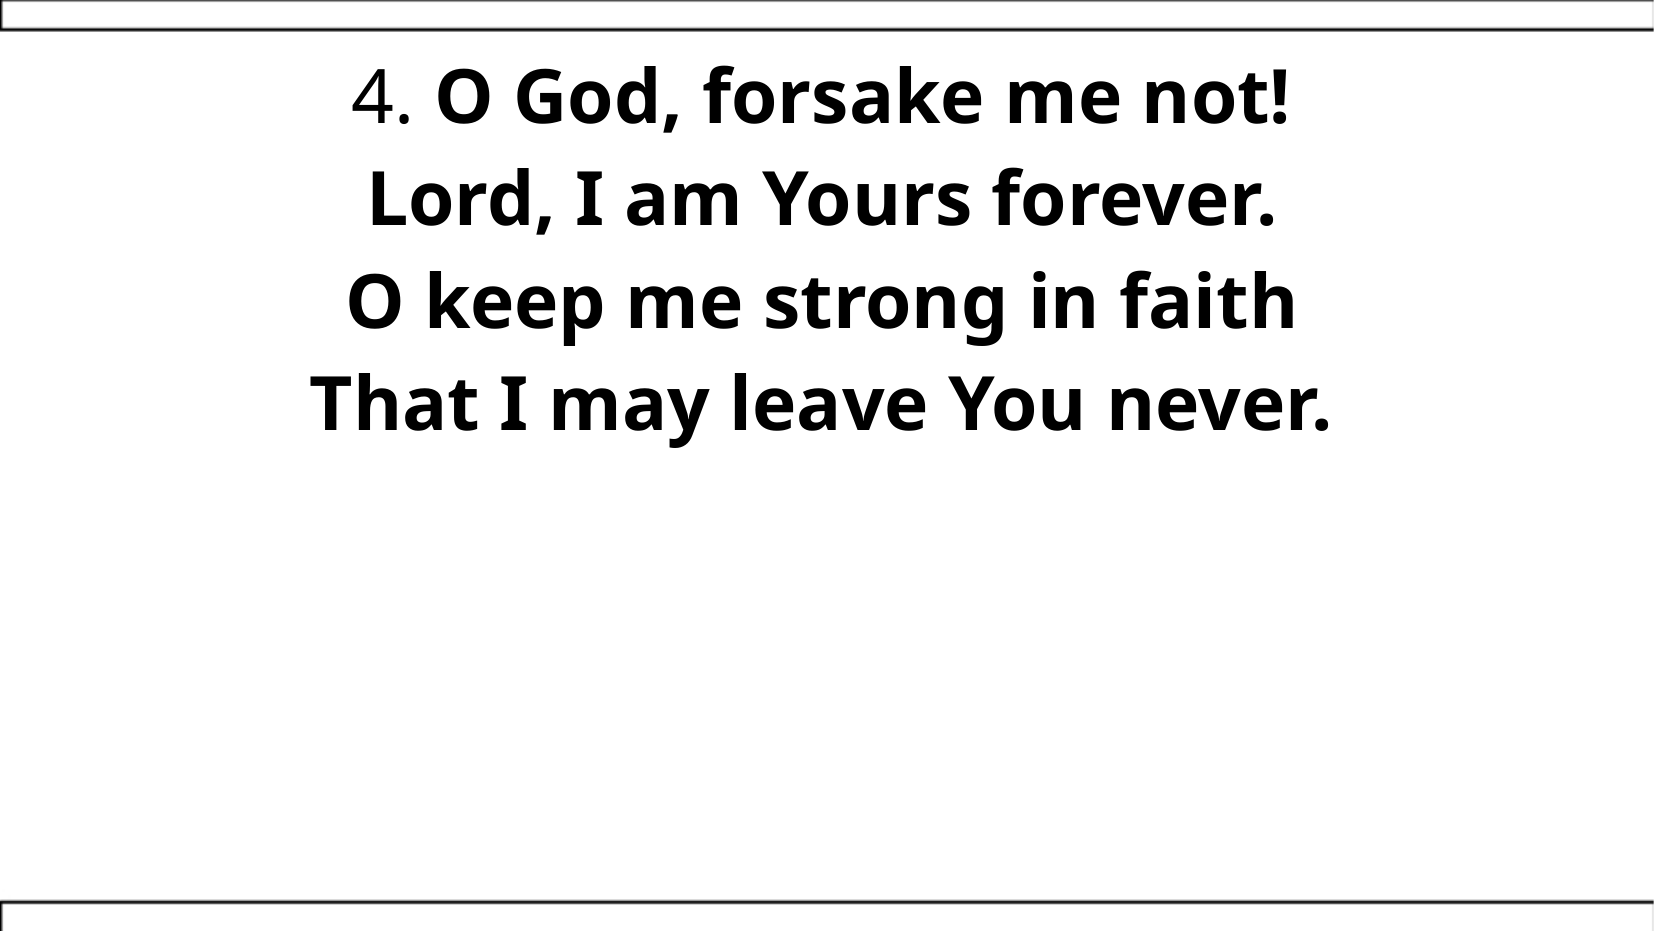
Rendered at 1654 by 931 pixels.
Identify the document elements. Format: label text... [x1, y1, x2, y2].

picture [0, 0, 1654, 931]
text_box 4. O God, forsake me not! Lord, I am Yours forever. O keep me strong in faith That I may leave You never. [102, 35, 1543, 451]
